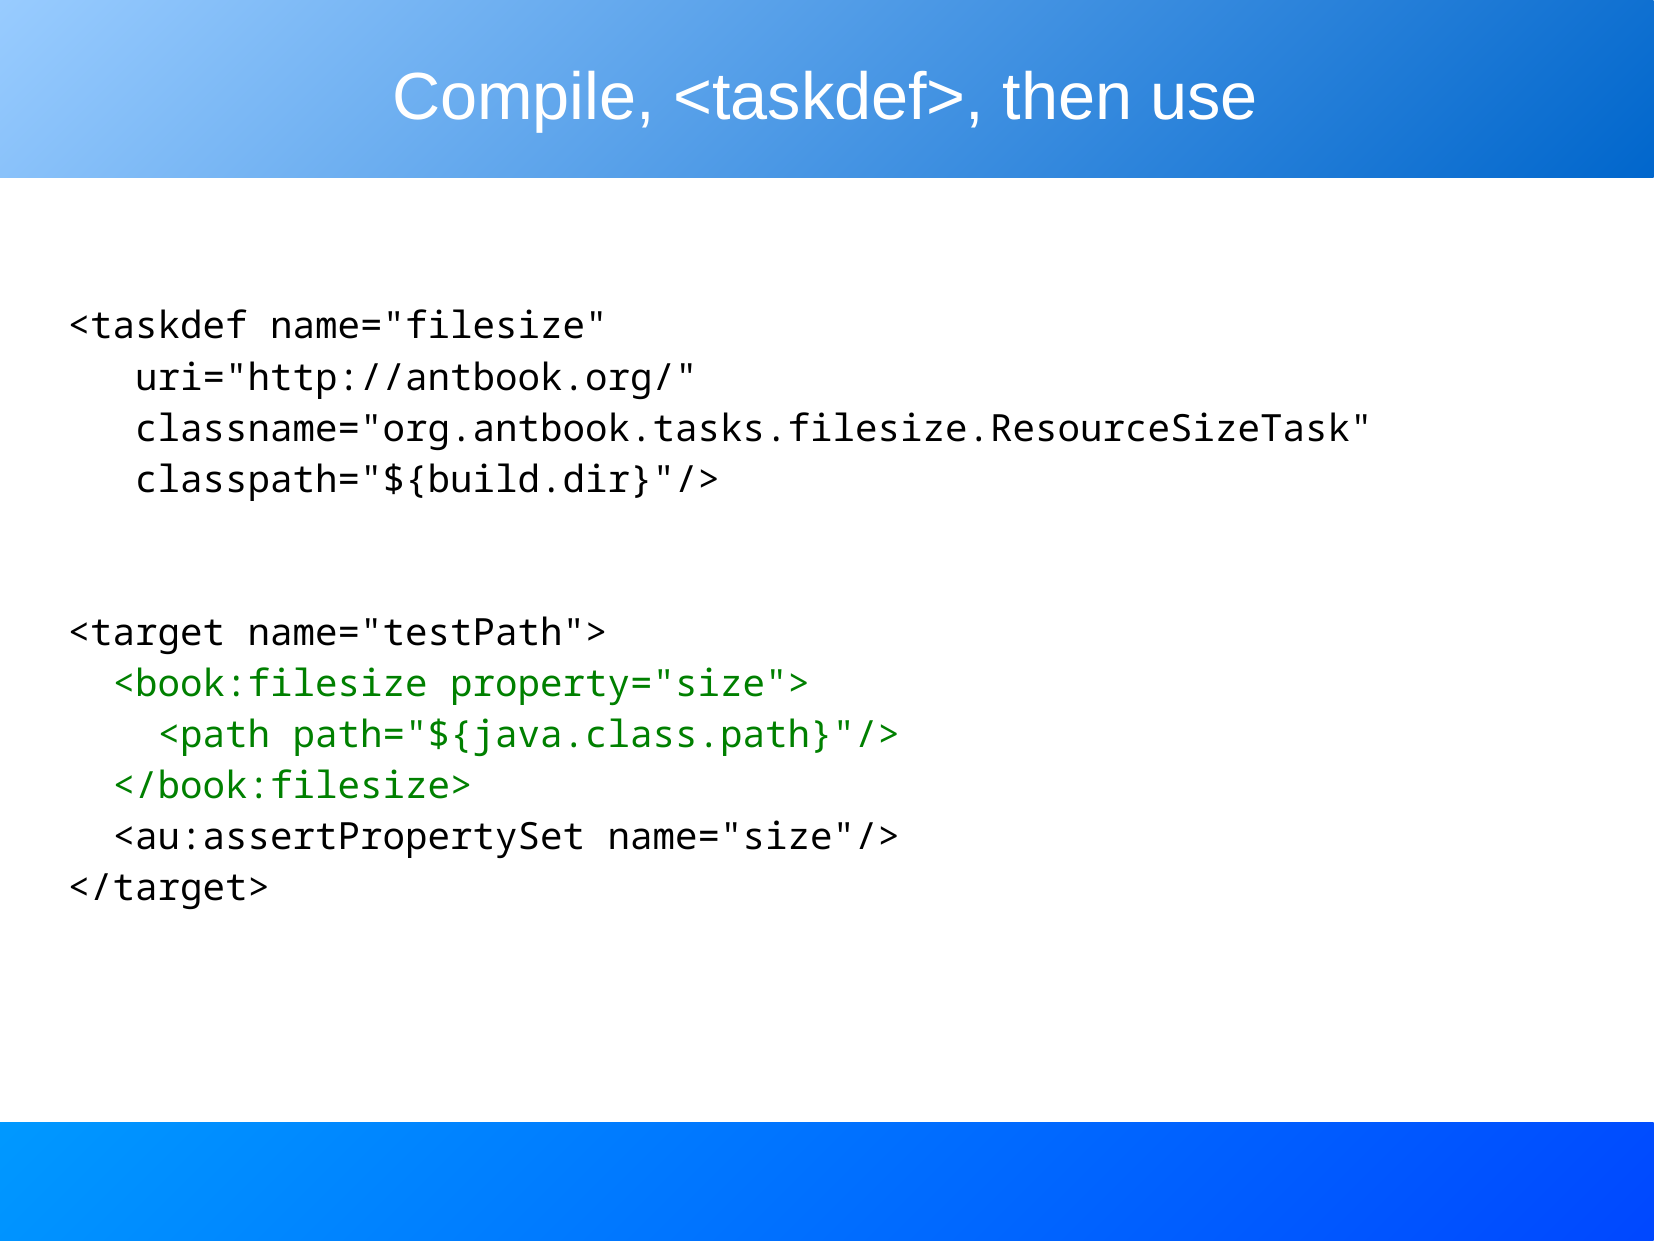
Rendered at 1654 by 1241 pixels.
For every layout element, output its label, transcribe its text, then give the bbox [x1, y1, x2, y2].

title Compile, <taskdef>, then use [162, 59, 1489, 148]
text_box <taskdef name="filesize" uri="http://antbook.org/" classname="org.antbook.tasks.filesize.ResourceSizeTask" classpath="${build.dir}"/> <target name="testPath"> <book:filesize property="size"> <path path="${java.class.path}"/> </book:filesize> <au:assertPropertySet name="size"/> </target> [52, 386, 1592, 927]
